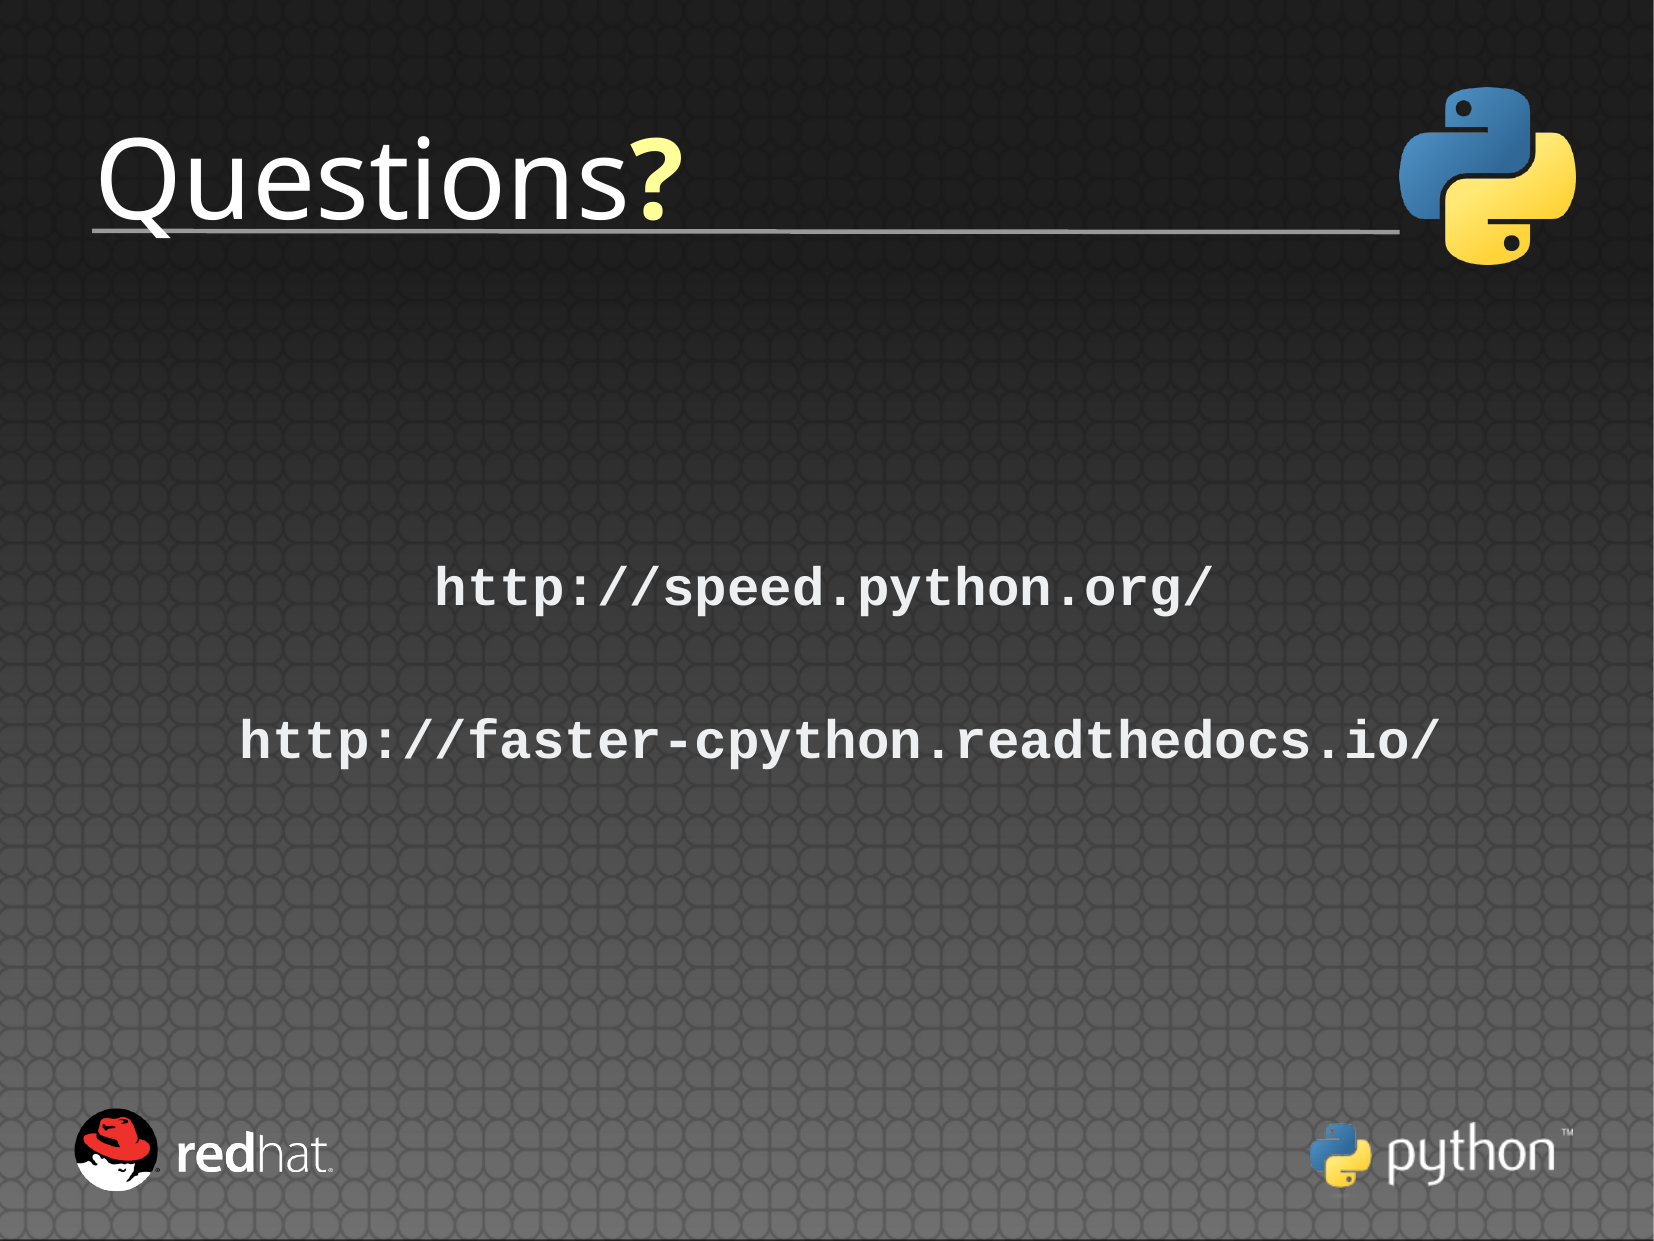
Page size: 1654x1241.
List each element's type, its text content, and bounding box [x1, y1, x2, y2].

list http://speed.python.org/ http://faster-cpython.readthedocs.io/ [65, 560, 1617, 847]
picture [0, 0, 1654, 1241]
title Questions? [94, 100, 1426, 251]
